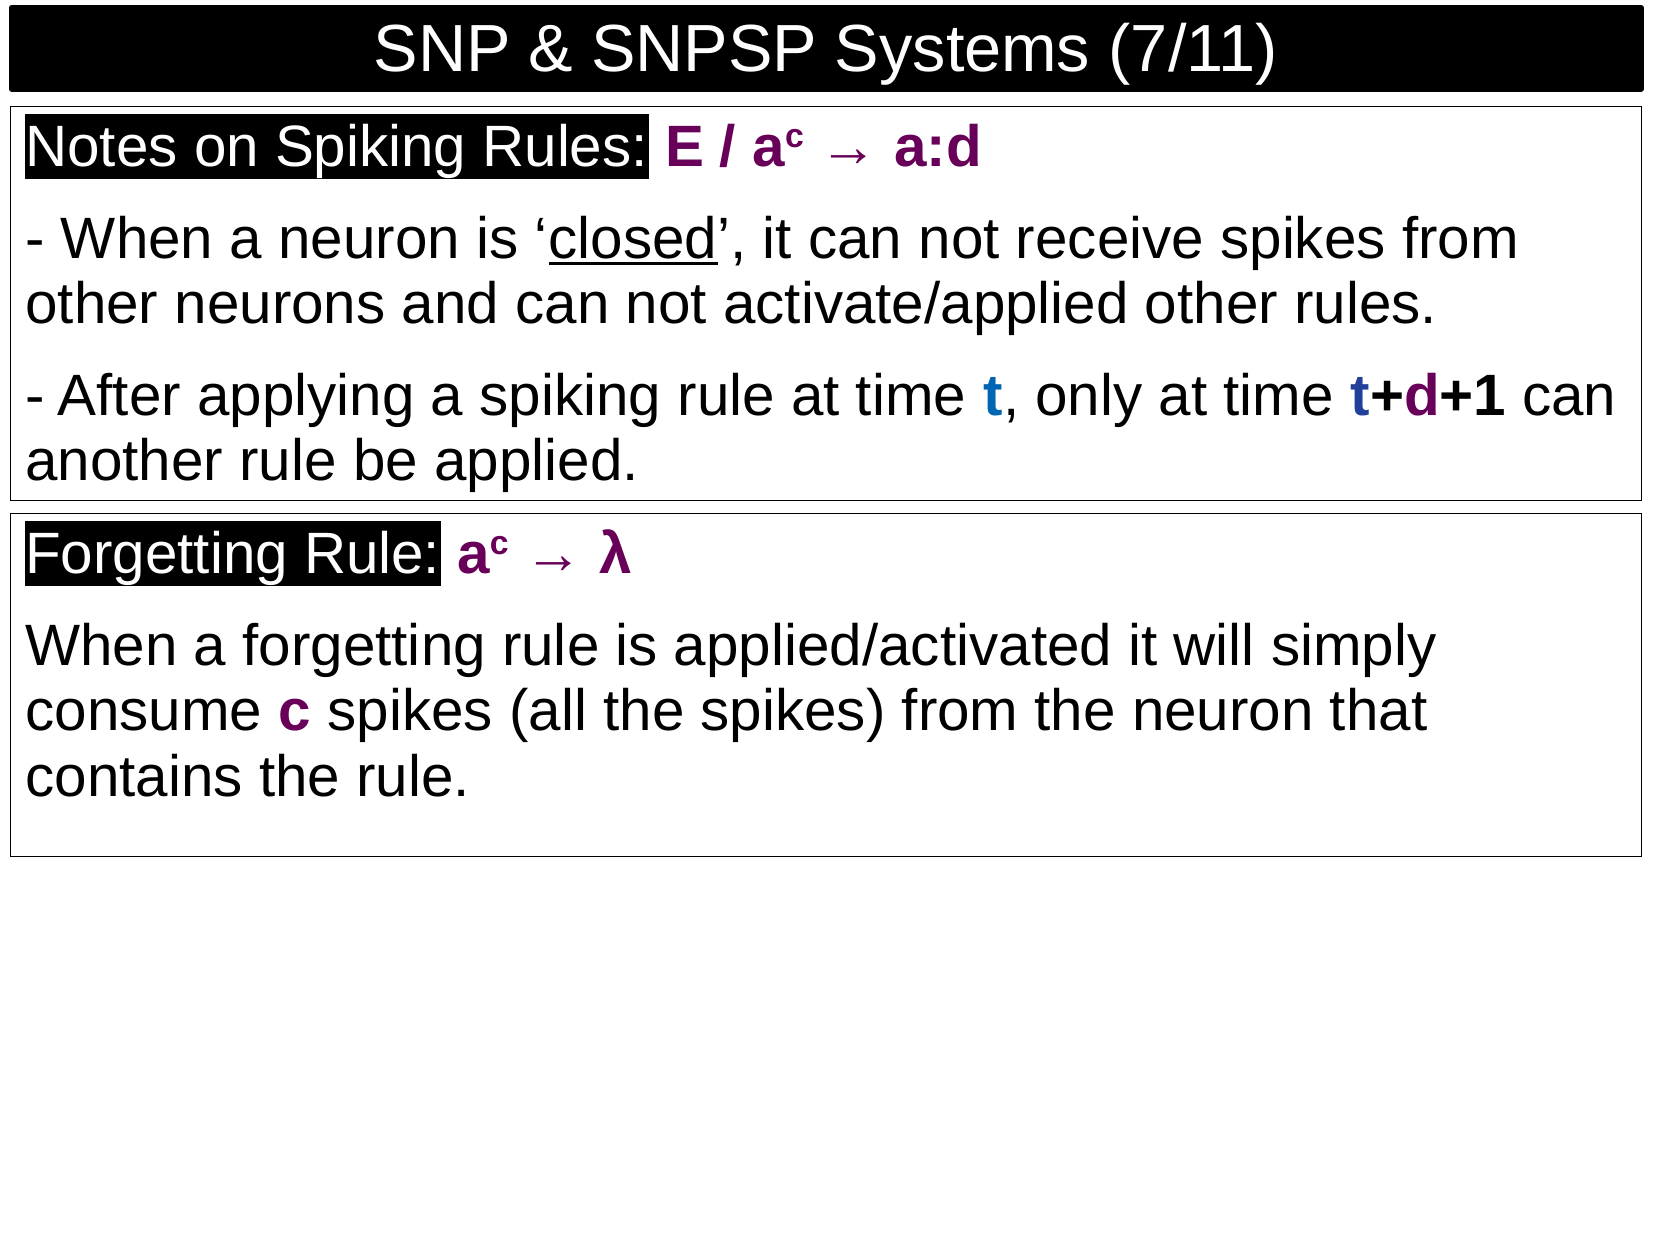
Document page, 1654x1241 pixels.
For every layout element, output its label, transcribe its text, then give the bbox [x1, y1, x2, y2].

text_box Forgetting Rule: ac → λ When a forgetting rule is applied/activated it will simply consume c spikes (all the spikes) from the neuron that contains the rule. [10, 513, 1642, 857]
title SNP & SNPSP Systems (7/11) [11, 7, 1642, 89]
text_box Notes on Spiking Rules: E / ac → a:d - When a neuron is ‘closed’, it can not receive spikes from other neurons and can not activate/applied other rules. - After applying a spiking rule at time t, only at time t+d+1 can another rule be applied. [10, 106, 1642, 501]
